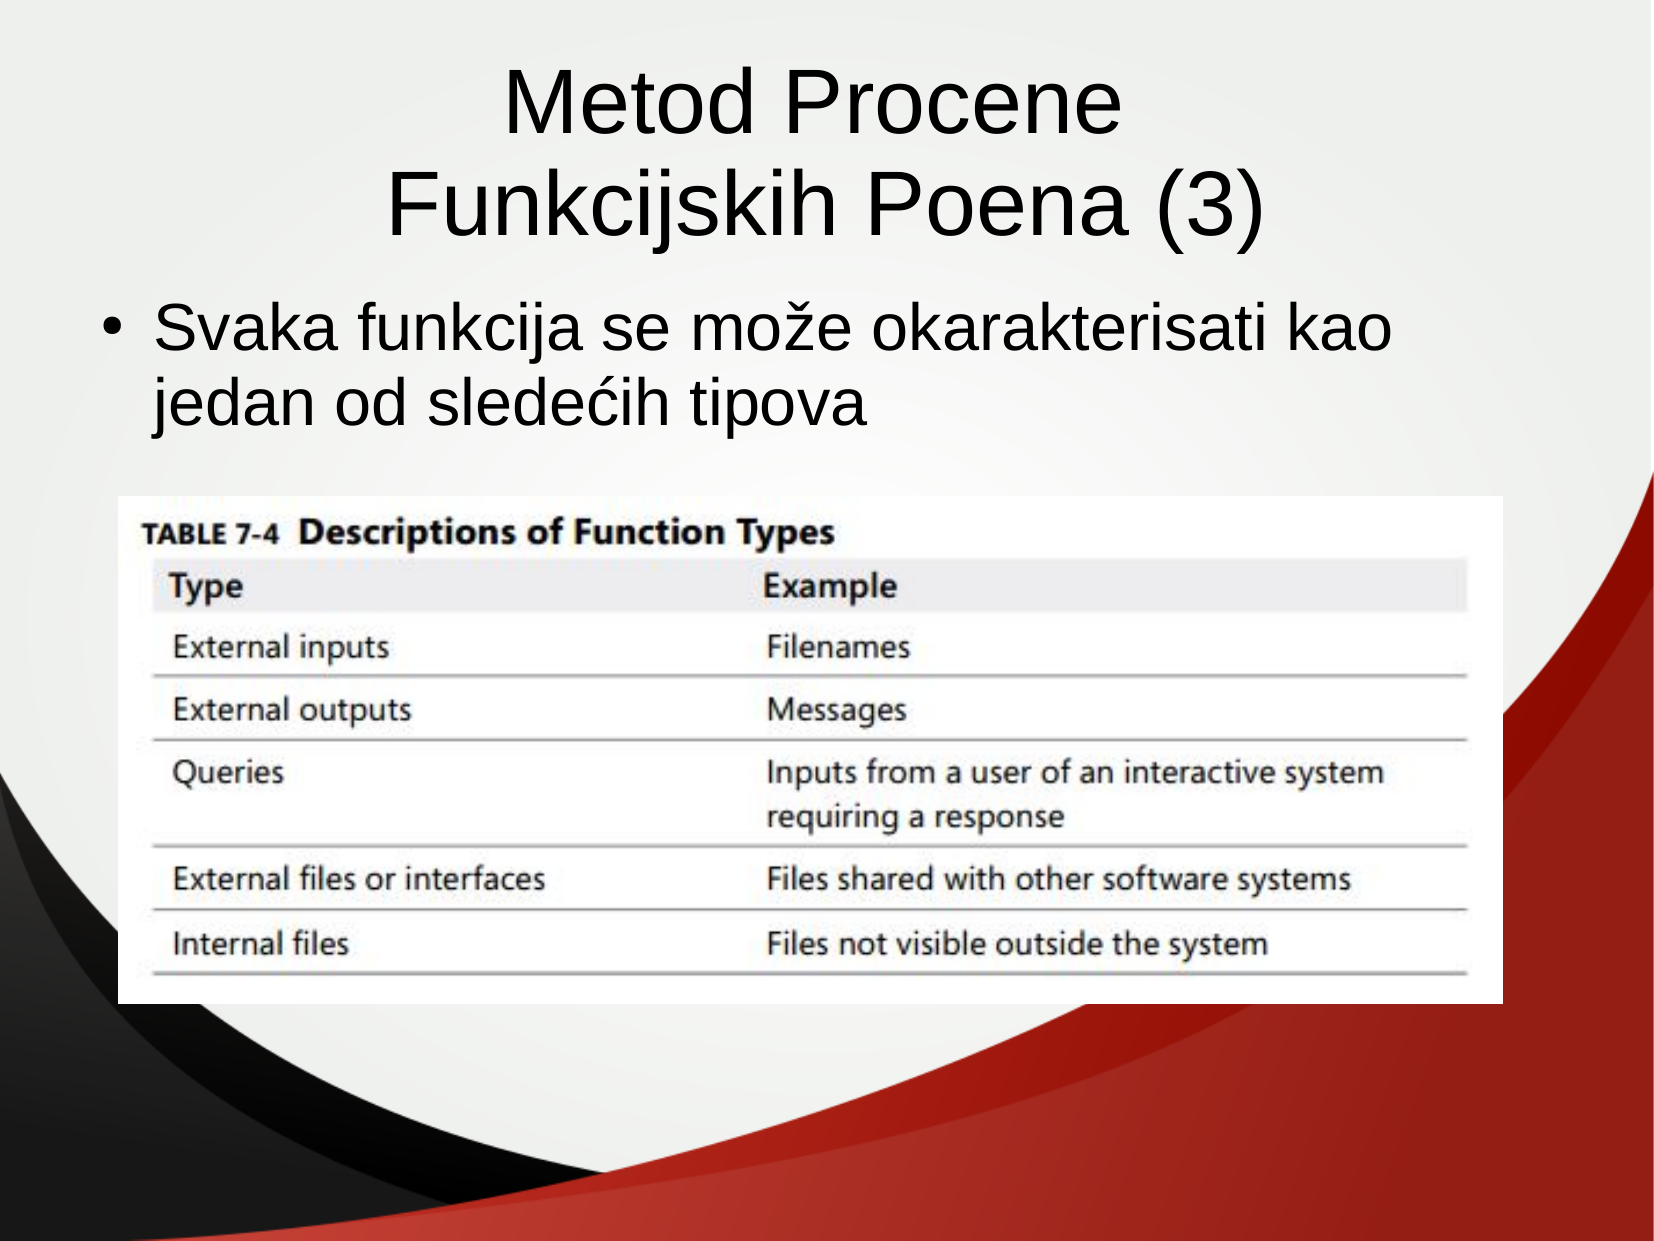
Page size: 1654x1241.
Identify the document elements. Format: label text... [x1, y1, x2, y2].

title Metod Procene Funkcijskih Poena (3) [82, 49, 1571, 257]
list Svaka funkcija se može okarakterisati kao jedan od sledećih tipova [82, 290, 1571, 1010]
picture [0, 0, 1654, 1241]
